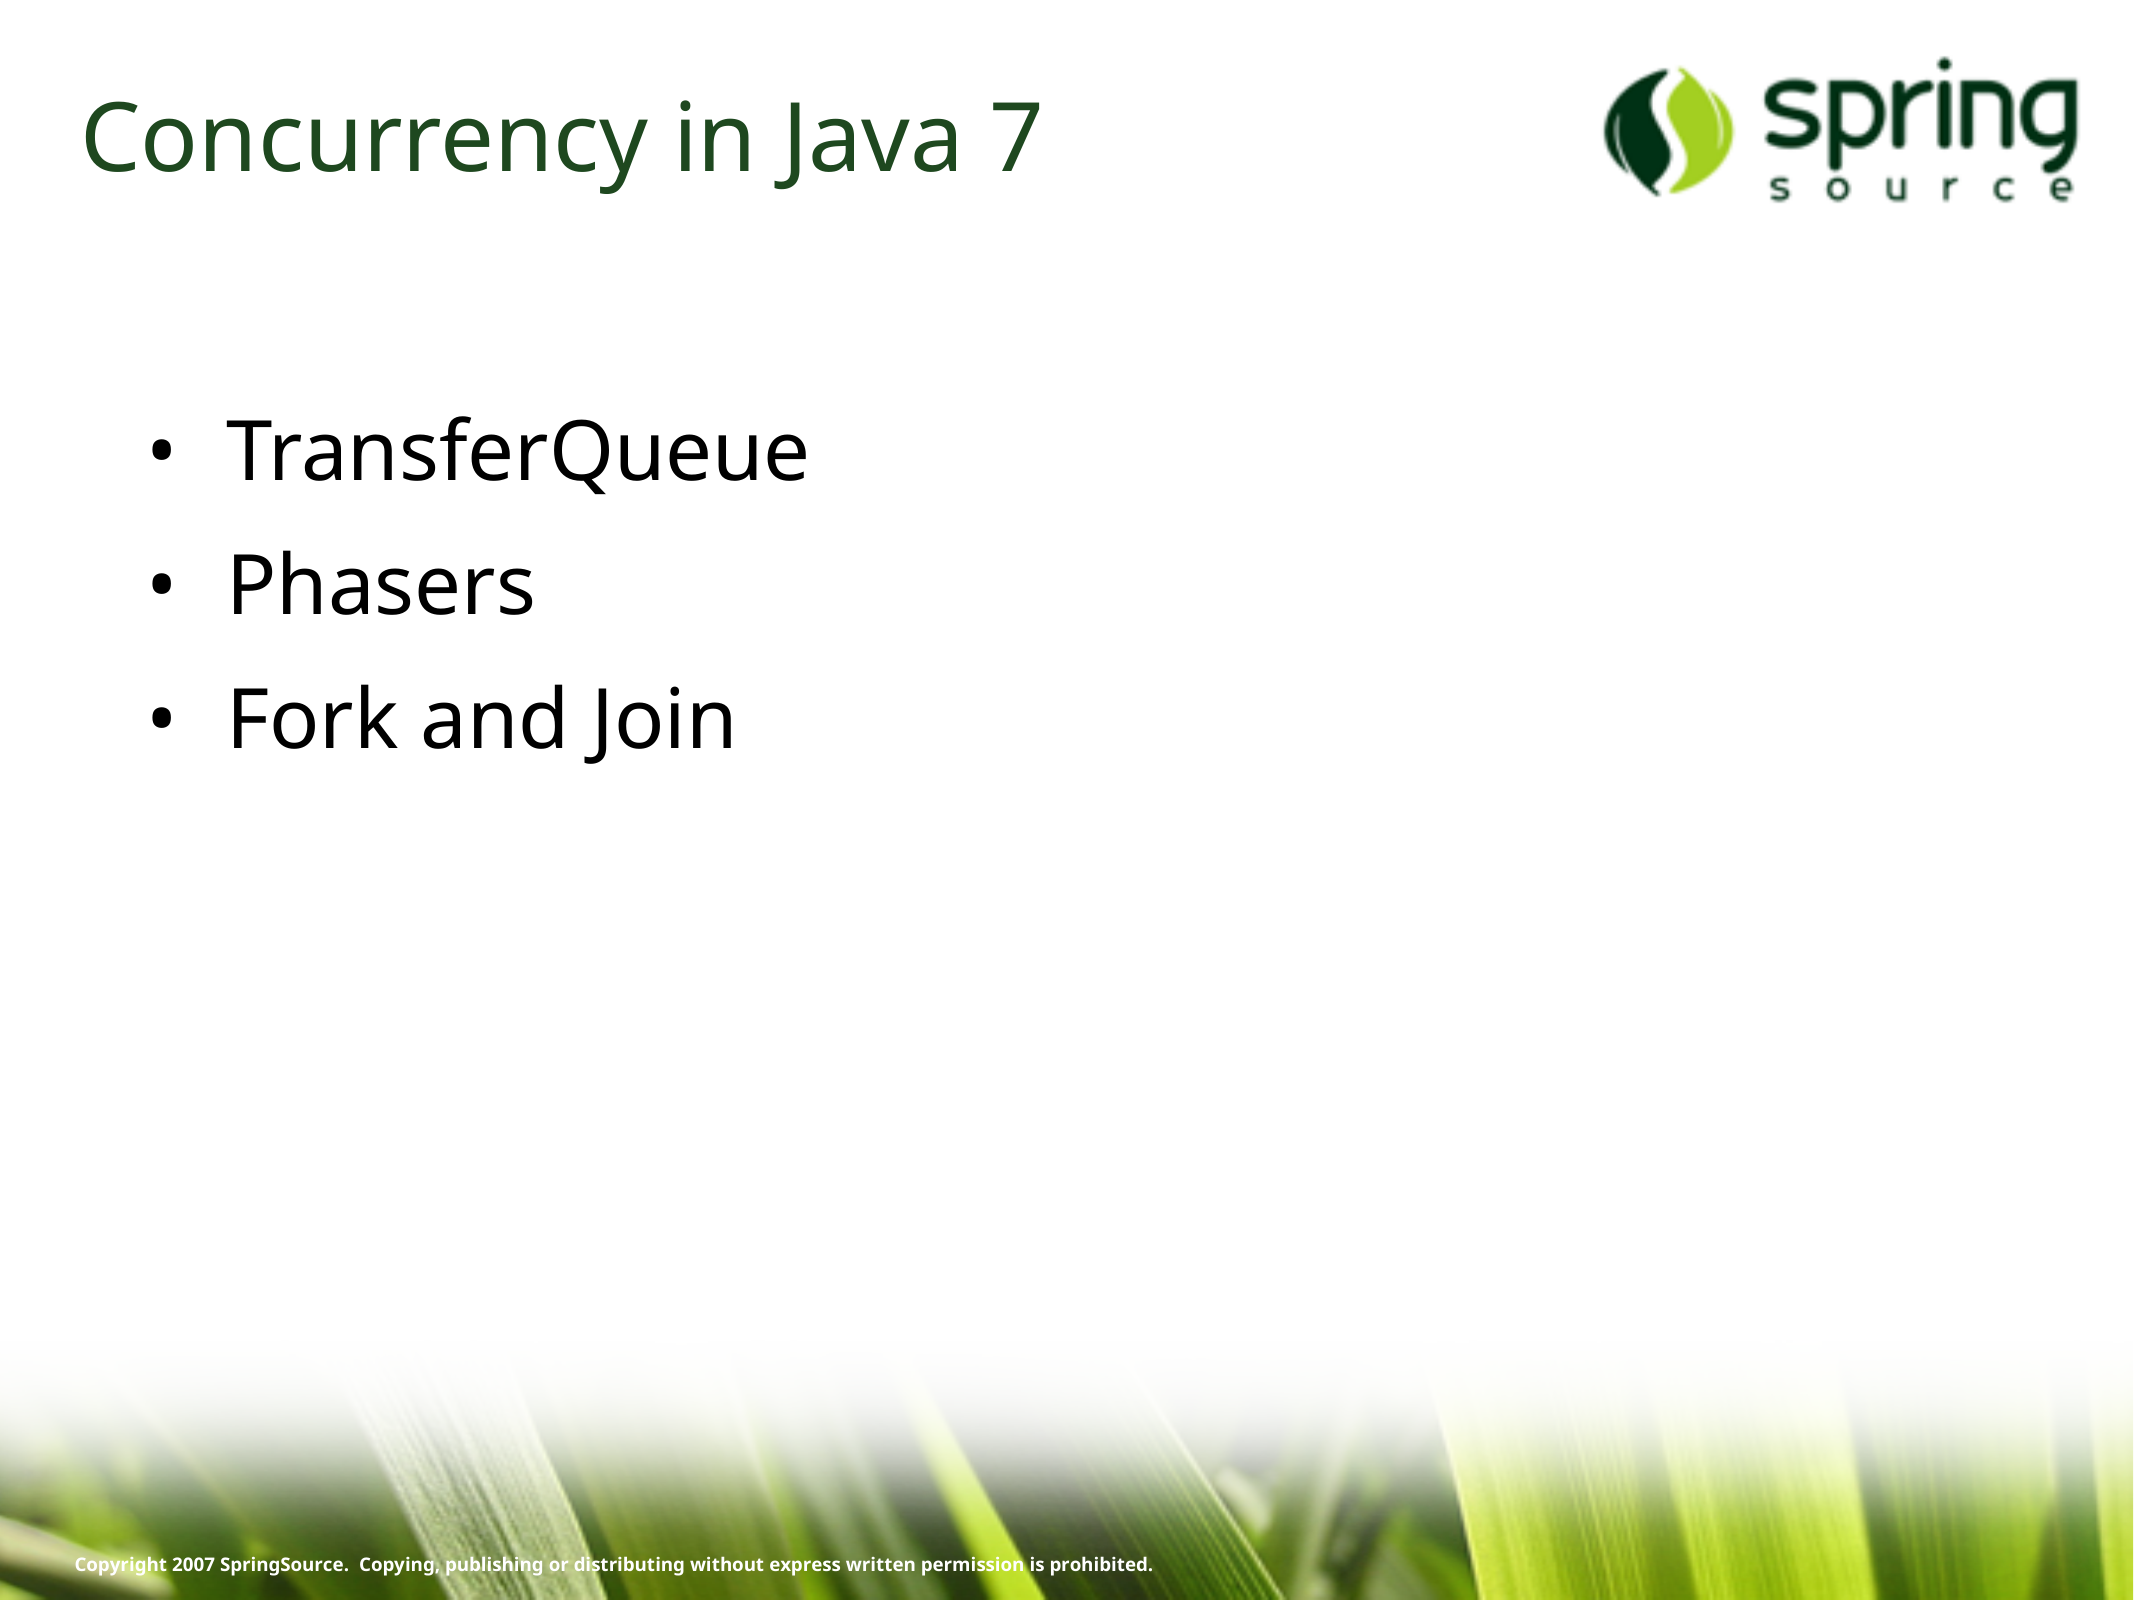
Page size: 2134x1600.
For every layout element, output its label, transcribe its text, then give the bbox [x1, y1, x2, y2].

picture [1555, 46, 2134, 224]
title Concurrency in Java 7 [80, 16, 1548, 253]
list TransferQueue Phasers Fork and Join [146, 391, 1982, 1319]
picture [0, 1340, 2134, 1600]
